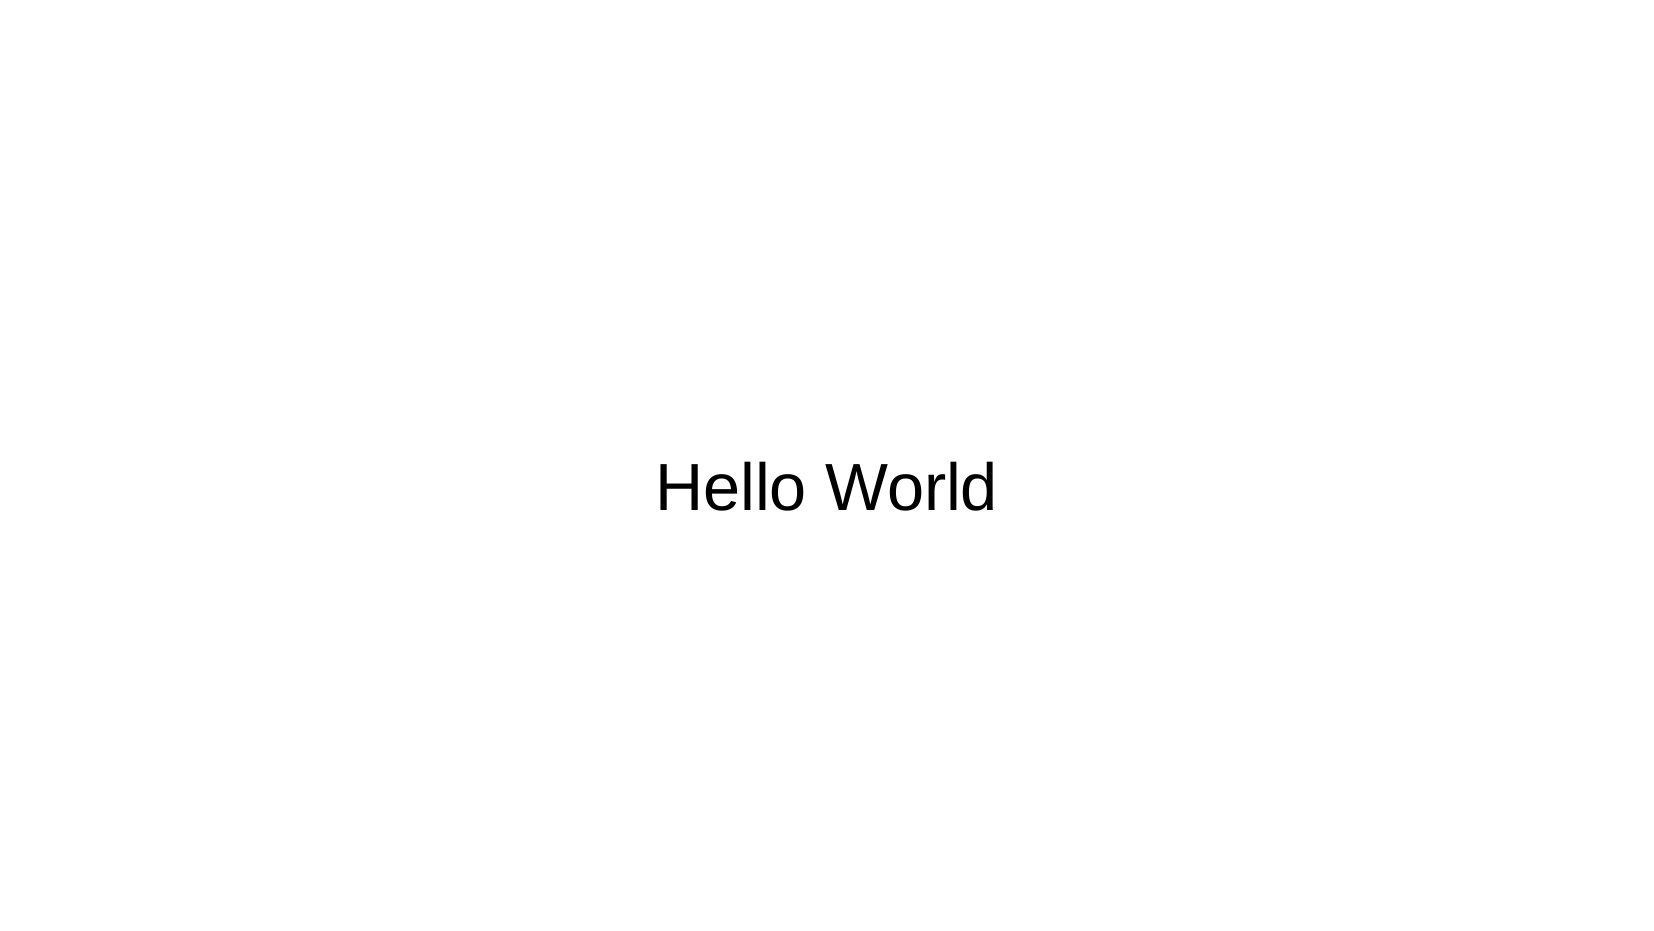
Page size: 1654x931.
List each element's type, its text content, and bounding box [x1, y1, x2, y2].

subtitle Hello World [82, 217, 1571, 758]
